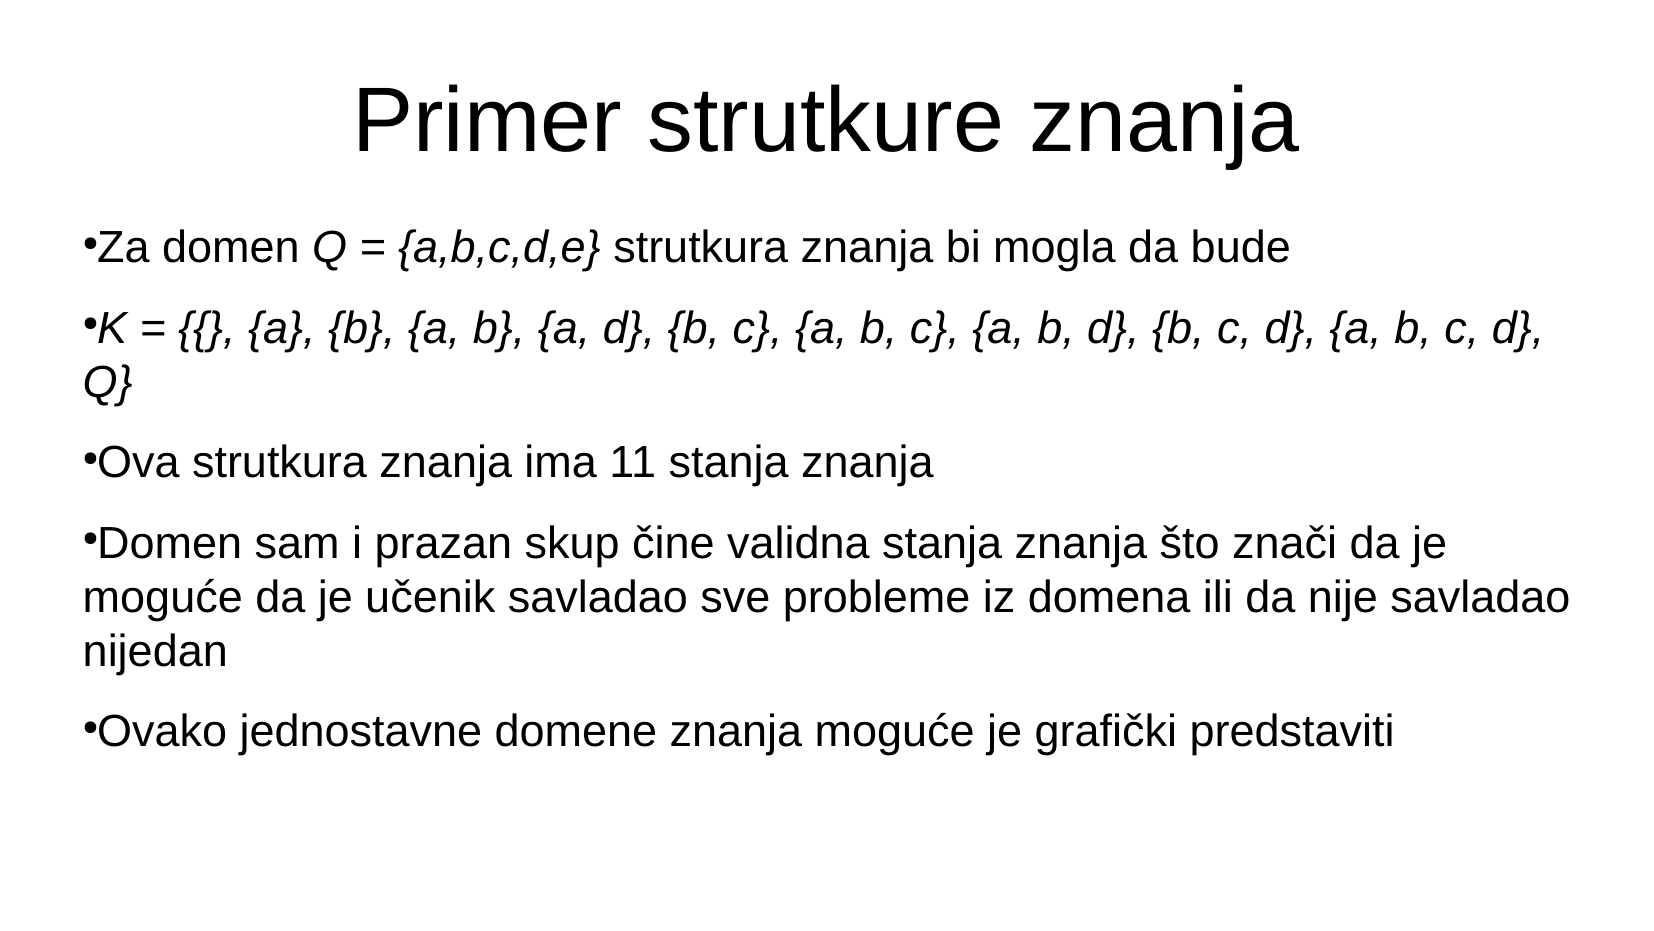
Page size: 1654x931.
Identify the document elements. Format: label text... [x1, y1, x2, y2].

title Primer strutkure znanja [82, 37, 1571, 193]
list Za domen Q = {a,b,c,d,e} strutkura znanja bi mogla da bude K = {{}, {a}, {b}, {a, b}, {a, d}, {b, c}, {a, b, c}, {a, b, d}, {b, c, d}, {a, b, c, d}, Q} Ova strutkura znanja ima 11 stanja znanja Domen sam i prazan skup čine validna stanja znanja što znači da je moguće da je učenik savladao sve probleme iz domena ili da nije savladao nijedan Ovako jednostavne domene znanja moguće je grafički predstaviti [82, 217, 1571, 758]
